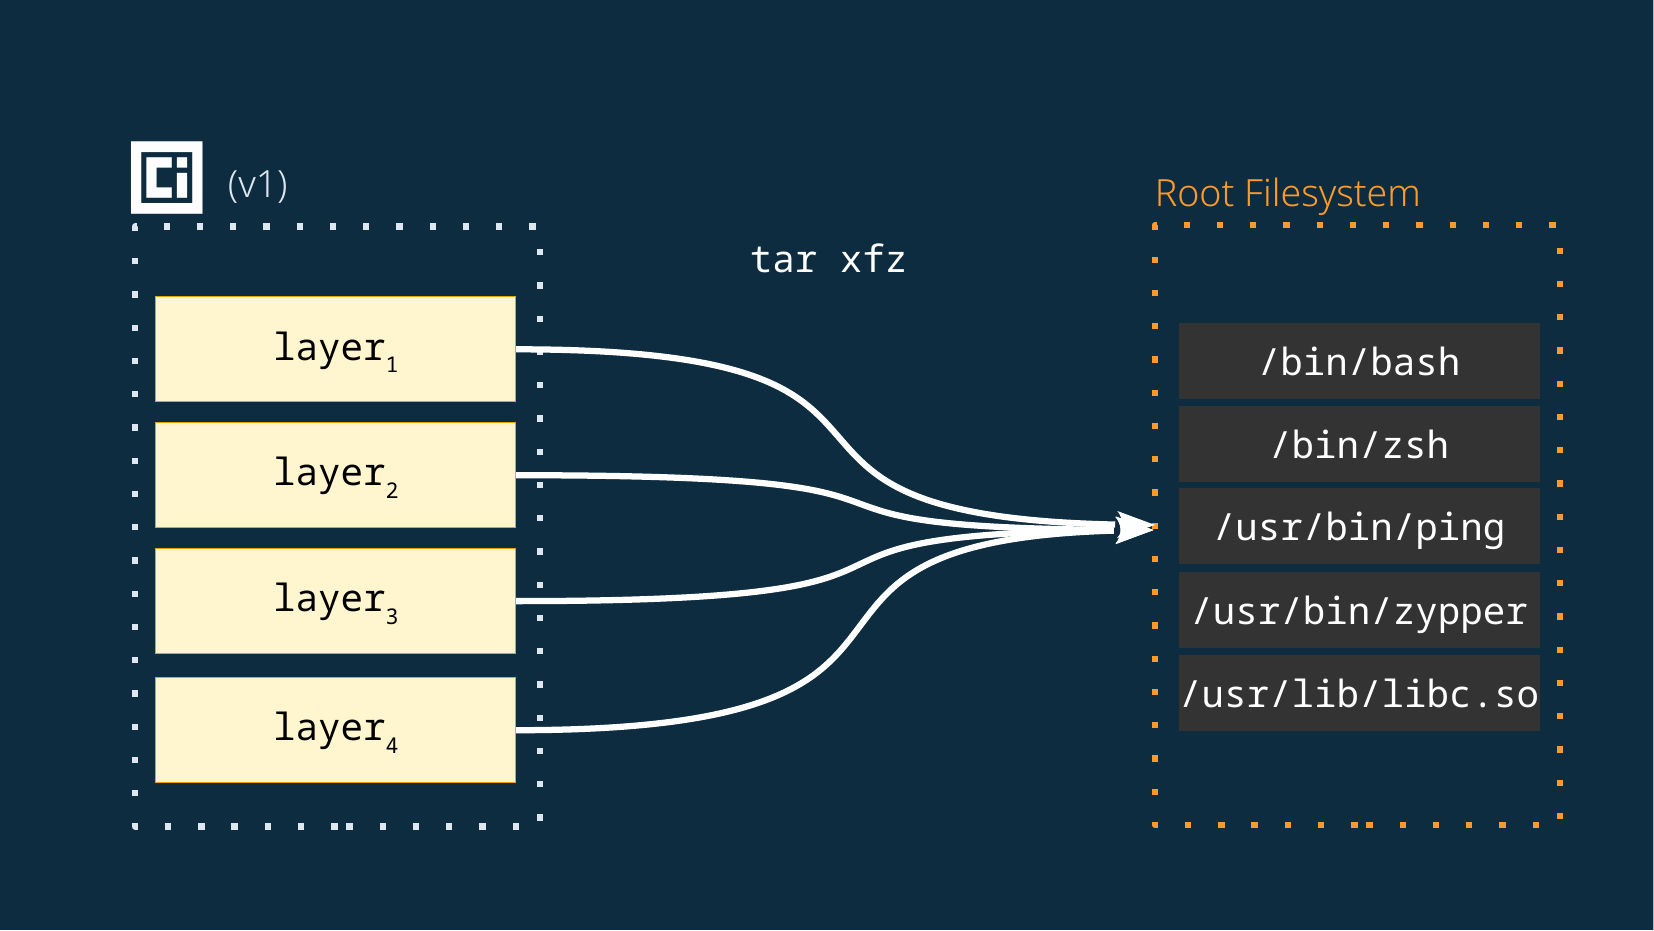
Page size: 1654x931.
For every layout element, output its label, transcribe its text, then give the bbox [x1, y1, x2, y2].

text_box /bin/bash [1179, 323, 1540, 399]
text_box layer1 [155, 296, 516, 402]
text_box tar xfz [735, 225, 951, 288]
text_box layer3 [155, 548, 516, 654]
text_box (v1) [213, 150, 316, 216]
text_box /bin/zsh [1179, 406, 1540, 482]
text_box layer4 [155, 677, 516, 783]
picture [120, 131, 214, 226]
text_box /usr/lib/libc.so [1179, 655, 1540, 731]
text_box /usr/bin/ping [1179, 488, 1540, 564]
text_box /usr/bin/zypper [1179, 572, 1540, 648]
text_box layer2 [155, 422, 516, 528]
text_box Root Filesystem [1140, 159, 1636, 226]
